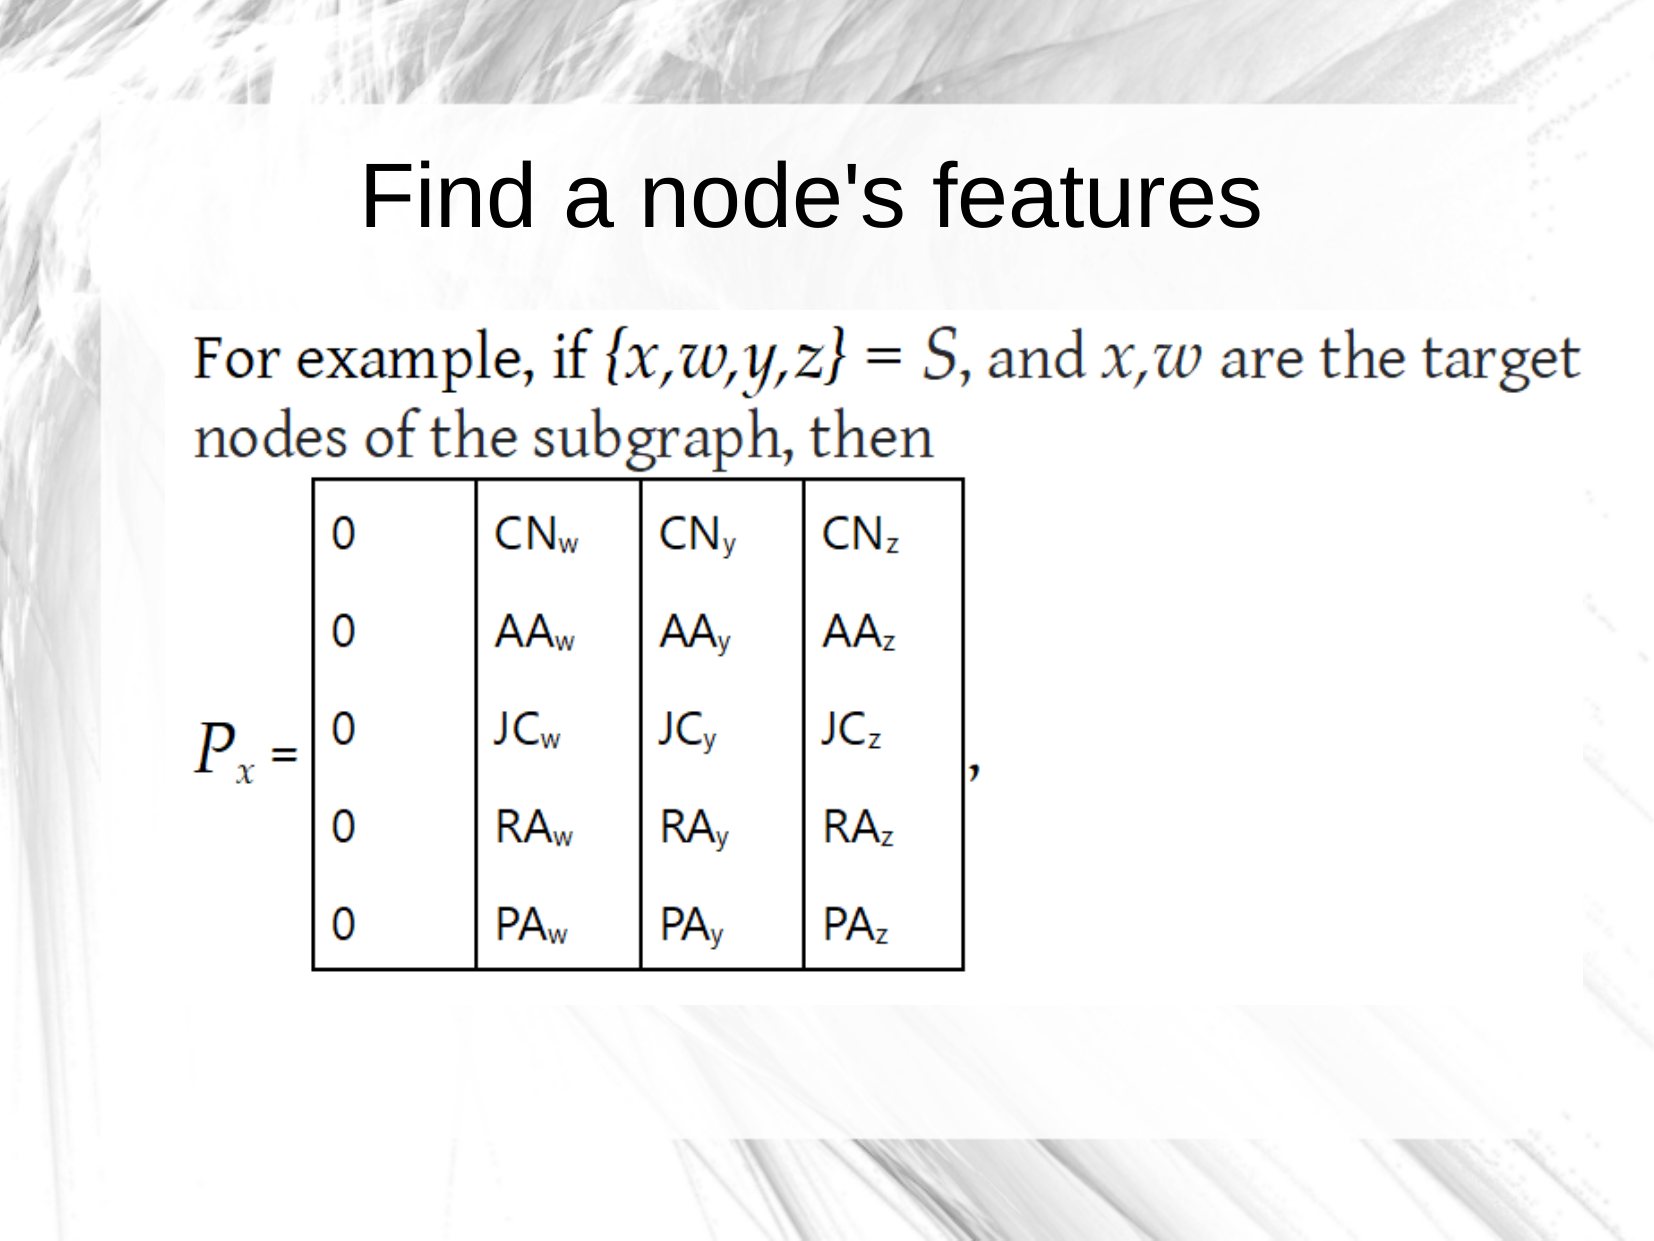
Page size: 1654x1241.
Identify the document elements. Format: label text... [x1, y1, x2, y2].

title Find a node's features [118, 112, 1506, 281]
picture [0, 0, 1654, 1241]
